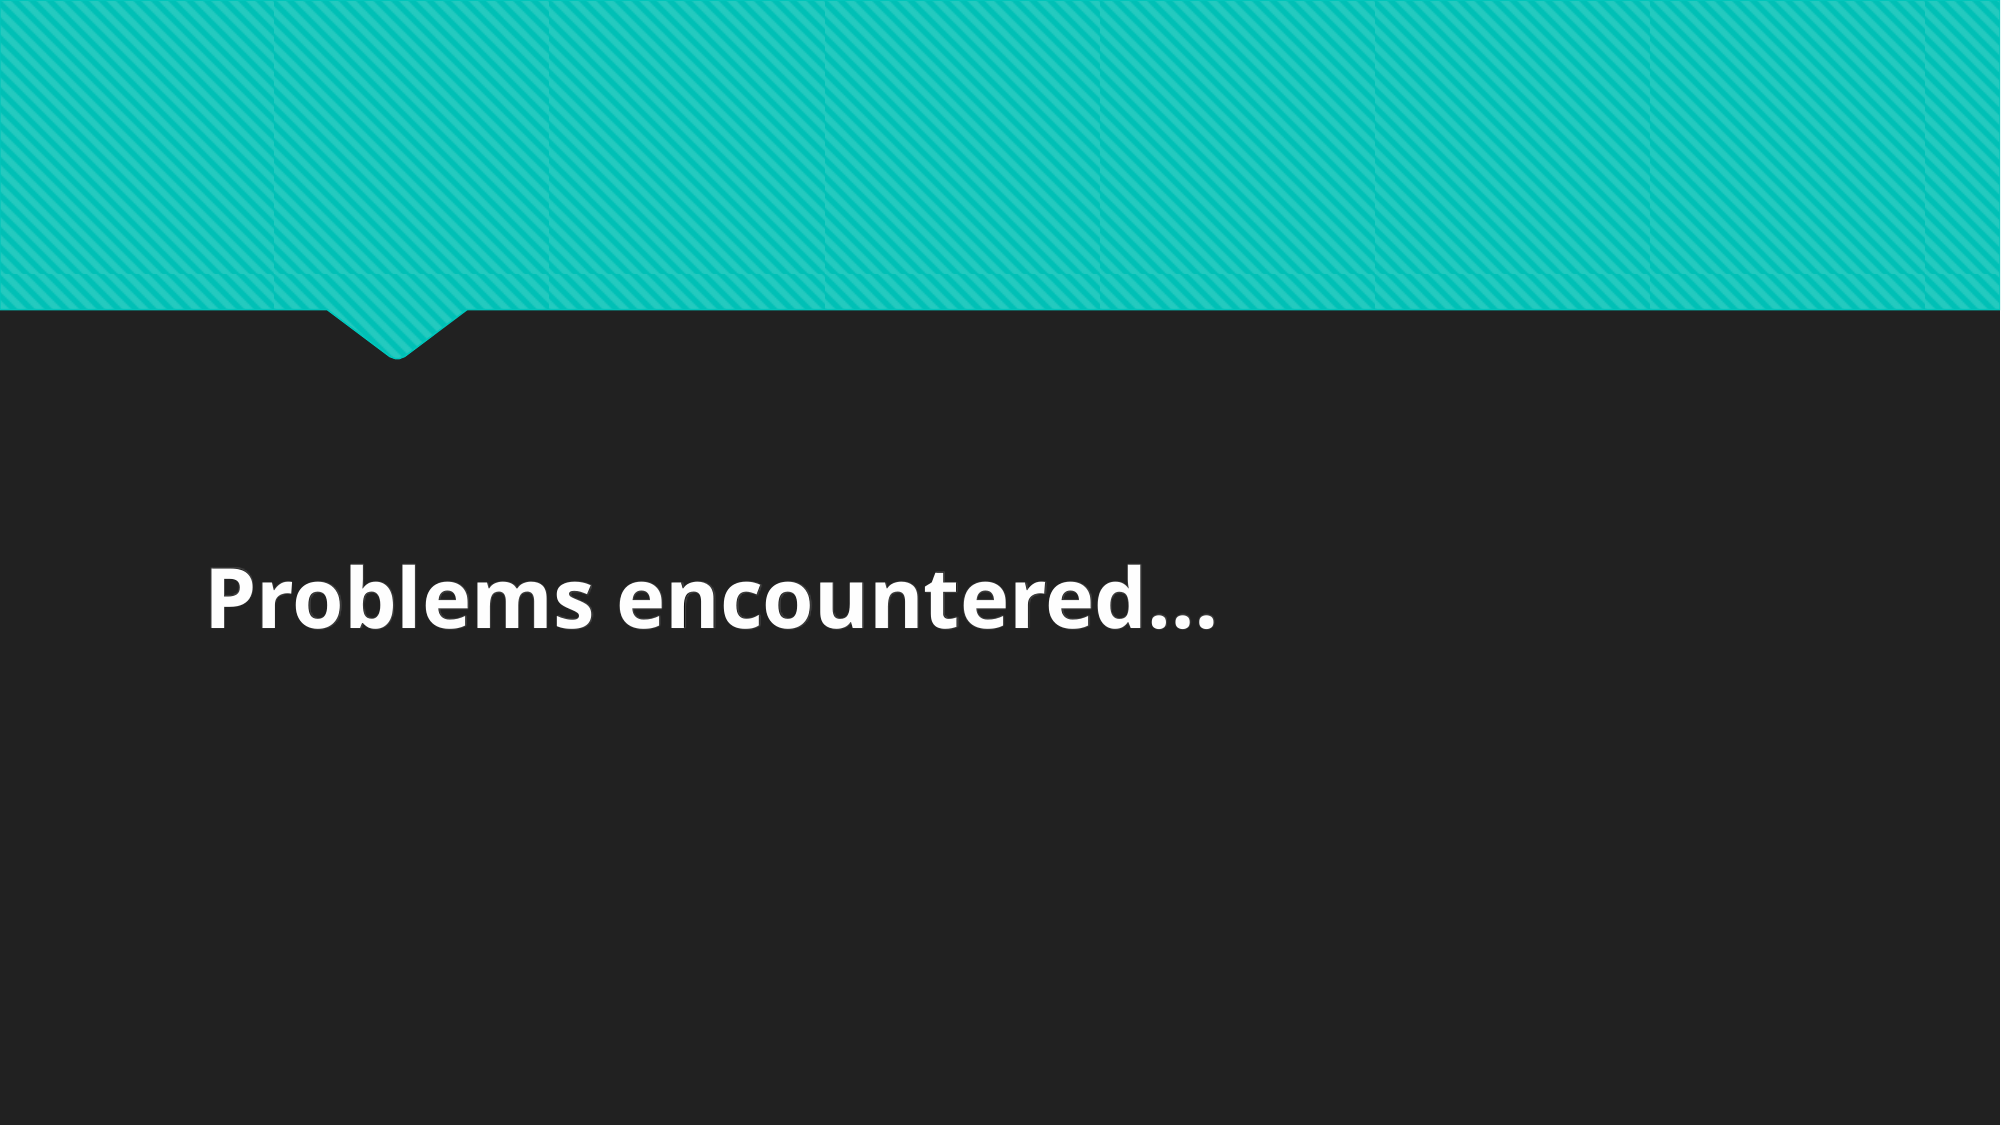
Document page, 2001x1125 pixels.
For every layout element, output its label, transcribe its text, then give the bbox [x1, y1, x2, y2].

title Problems encountered… [189, 423, 1732, 653]
